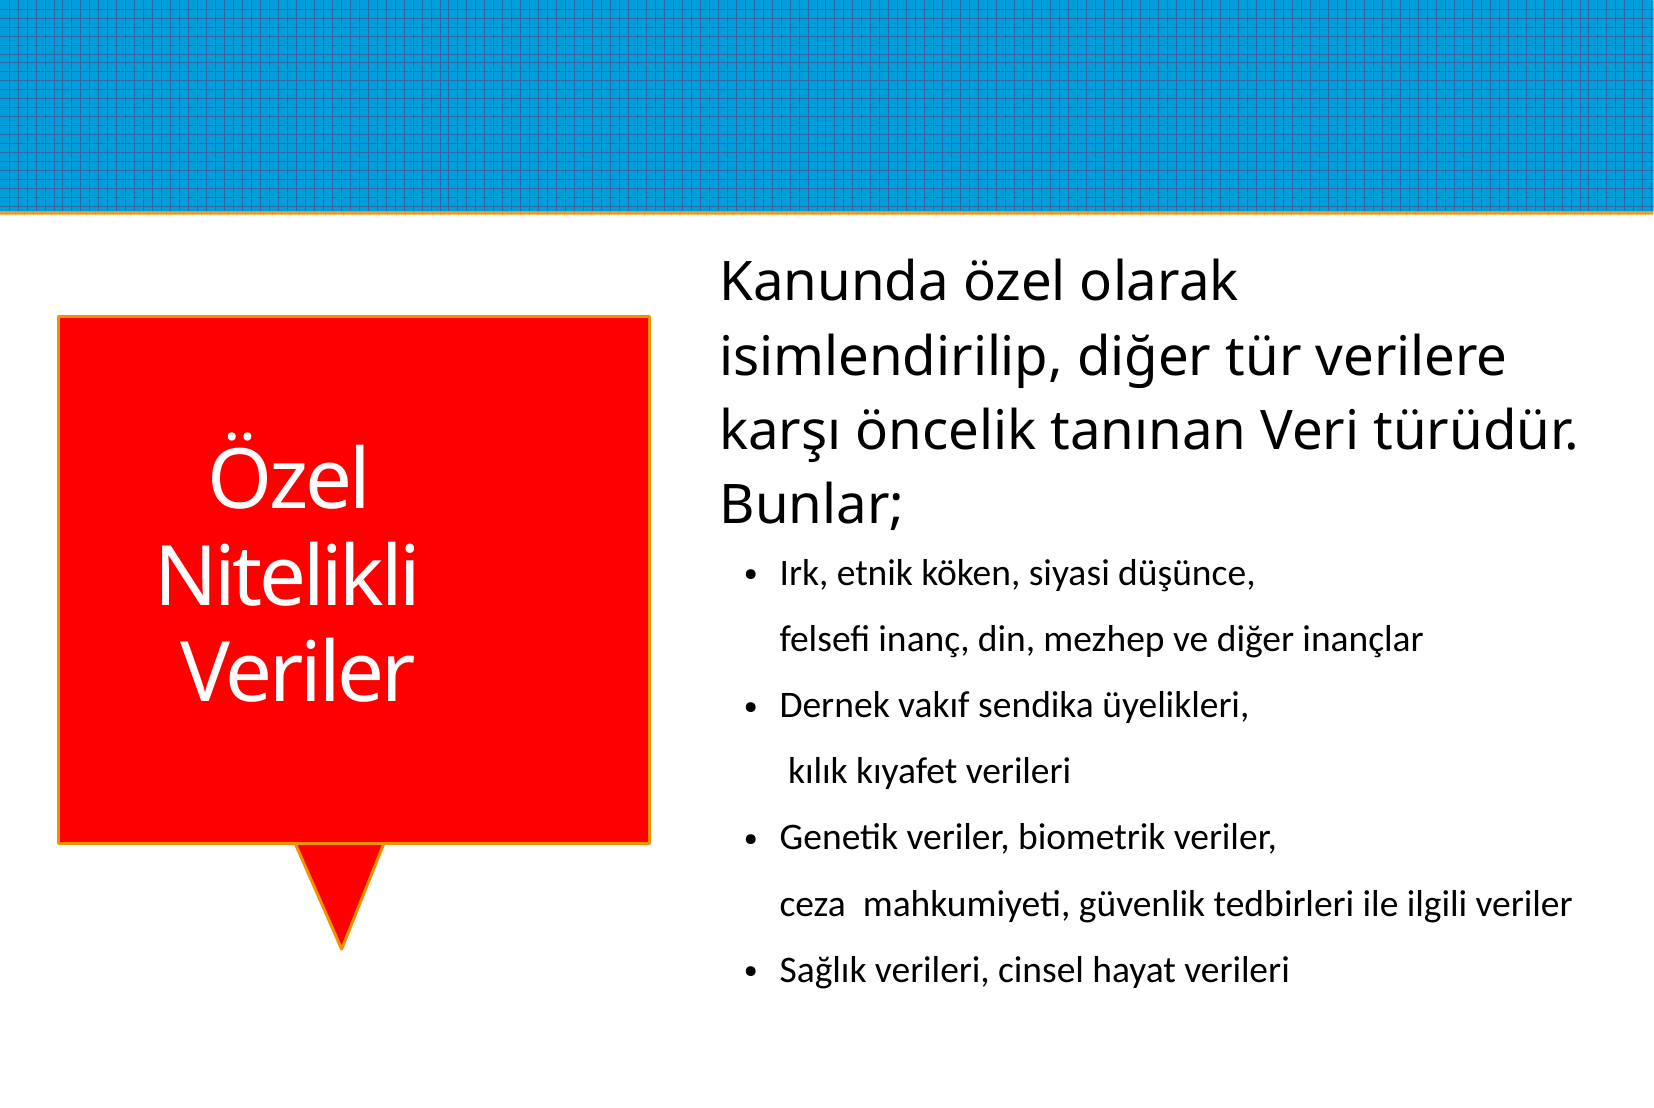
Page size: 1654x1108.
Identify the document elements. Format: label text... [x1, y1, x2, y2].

text_box Irk, etnik köken, siyasi düşünce, felsefi inanç, din, mezhep ve diğer inançlar Dernek vakıf sendika üyelikleri, kılık kıyafet verileri Genetik veriler, biometrik veriler, ceza mahkumiyeti, güvenlik tedbirleri ile ilgili veriler Sağlık verileri, cinsel hayat verileri [738, 284, 1580, 1108]
text_box [58, 316, 650, 950]
text_box Özel Nitelikli Veriler [148, 412, 532, 741]
text_box Kanunda özel olarak isimlendirilip, diğer tür verilere karşı öncelik tanınan Veri türüdür. Bunlar; [713, 281, 1595, 501]
